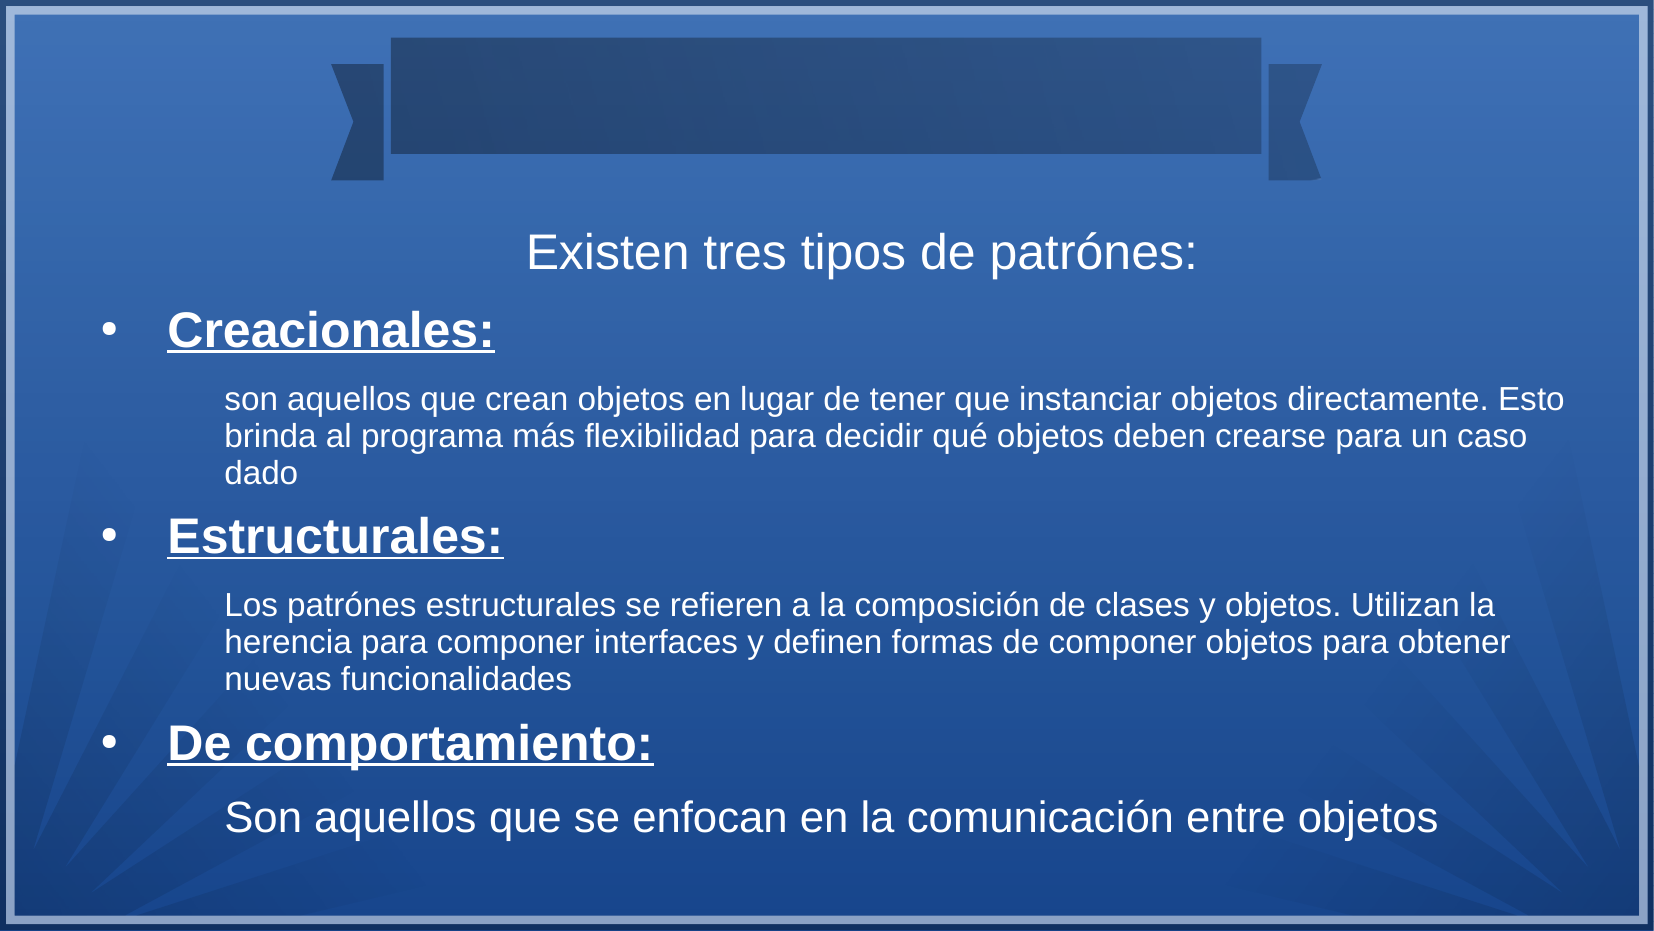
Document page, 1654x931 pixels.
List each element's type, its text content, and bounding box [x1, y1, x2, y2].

list Existen tres tipos de patrónes: Creacionales: son aquellos que crean objetos en lugar de tener que instanciar objetos directamente. Esto brinda al programa más flexibilidad para decidir qué objetos deben crearse para un caso dado Estructurales: Los patrónes estructurales se refieren a la composición de clases y objetos. Utilizan la herencia para componer interfaces y definen formas de componer objetos para obtener nuevas funcionalidades De comportamiento: Son aquellos que se enfocan en la comunicación entre objetos [82, 224, 1571, 848]
